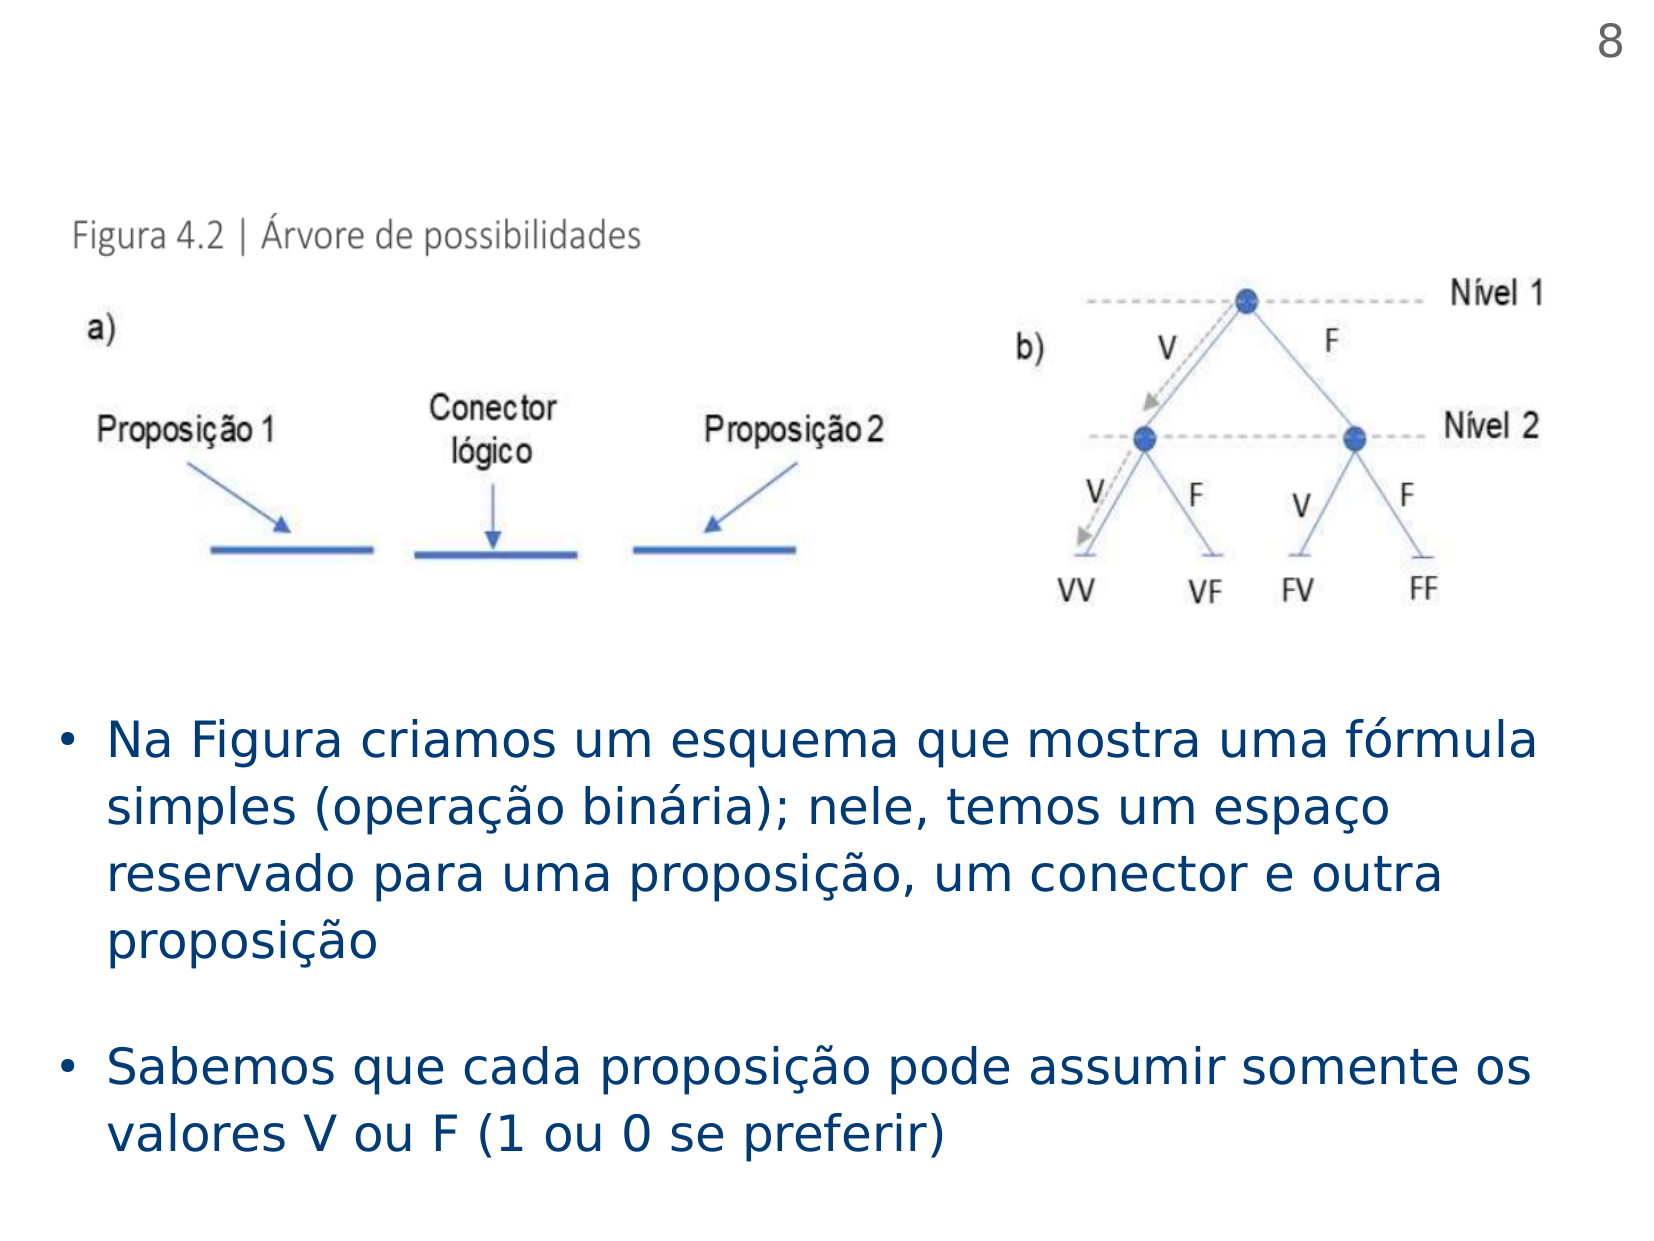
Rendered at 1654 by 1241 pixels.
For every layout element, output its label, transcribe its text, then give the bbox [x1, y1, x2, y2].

list Na Figura criamos um esquema que mostra uma fórmula simples (operação binária); nele, temos um espaço reservado para uma proposição, um conector e outra proposição Sabemos que cada proposição pode assumir somente os valores V ou F (1 ou 0 se preferir) [59, 702, 1595, 1223]
picture [70, 213, 1554, 615]
